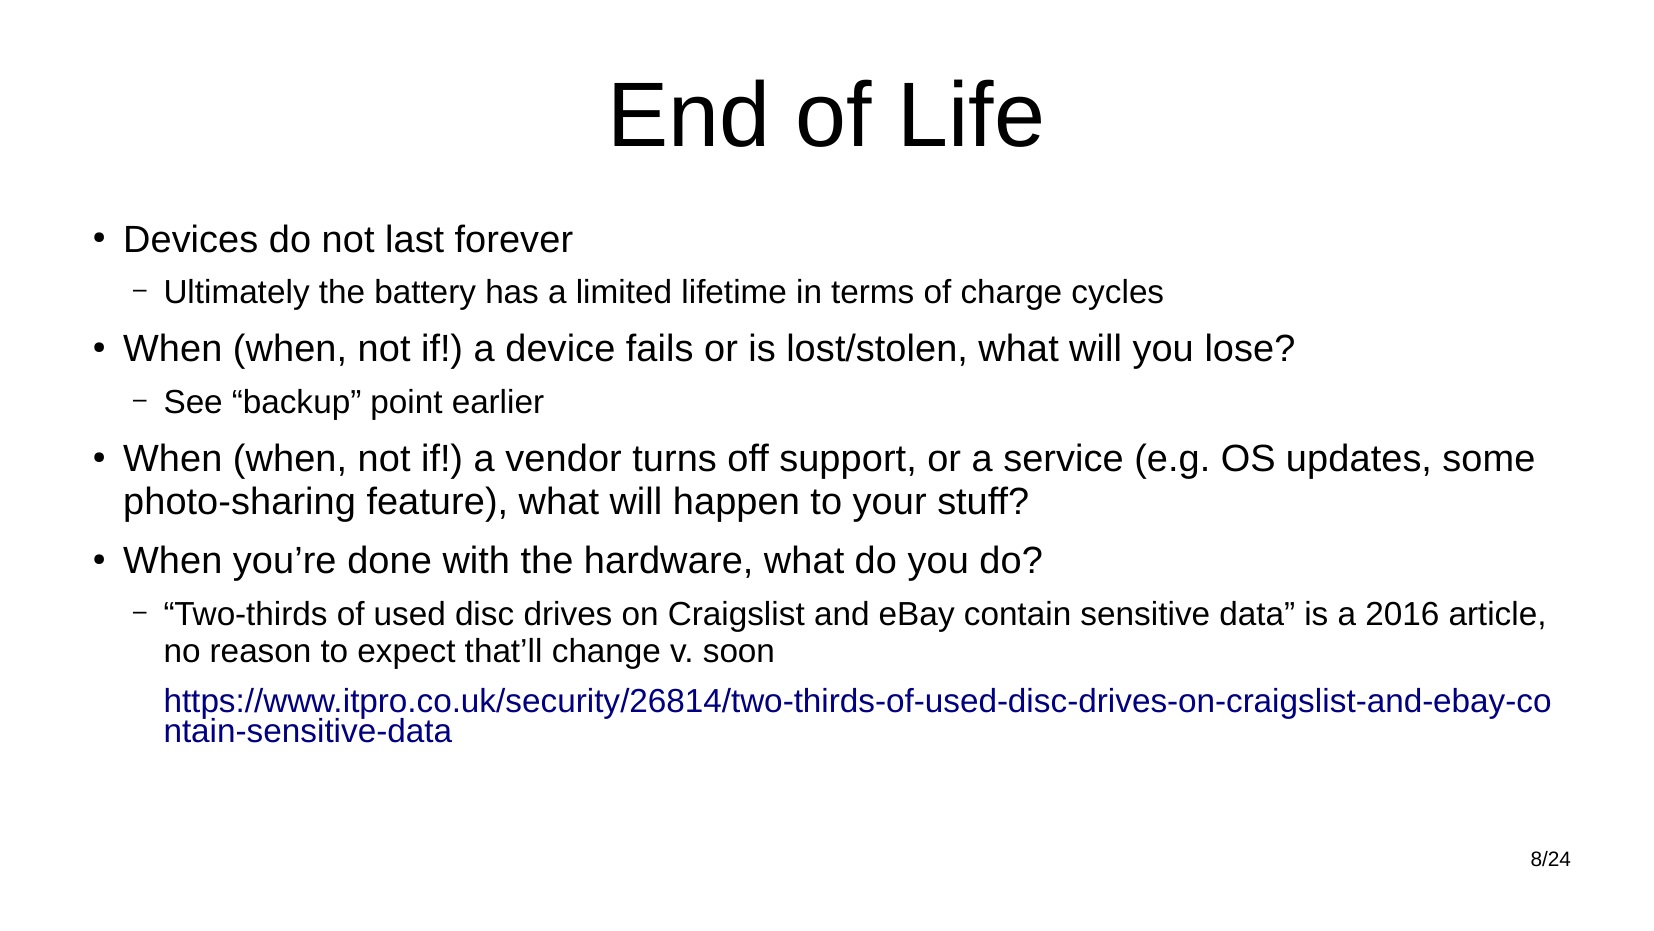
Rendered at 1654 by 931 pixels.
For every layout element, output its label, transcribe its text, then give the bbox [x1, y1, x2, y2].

title End of Life [82, 37, 1571, 193]
list Devices do not last forever Ultimately the battery has a limited lifetime in terms of charge cycles When (when, not if!) a device fails or is lost/stolen, what will you lose? See “backup” point earlier When (when, not if!) a vendor turns off support, or a service (e.g. OS updates, some photo-sharing feature), what will happen to your stuff? When you’re done with the hardware, what do you do? “Two-thirds of used disc drives on Craigslist and eBay contain sensitive data” is a 2016 article, no reason to expect that’ll change v. soon https://www.itpro.co.uk/security/26814/two-thirds-of-used-disc-drives-on-craigslist-and-ebay-contain-sensitive-data [82, 217, 1571, 758]
